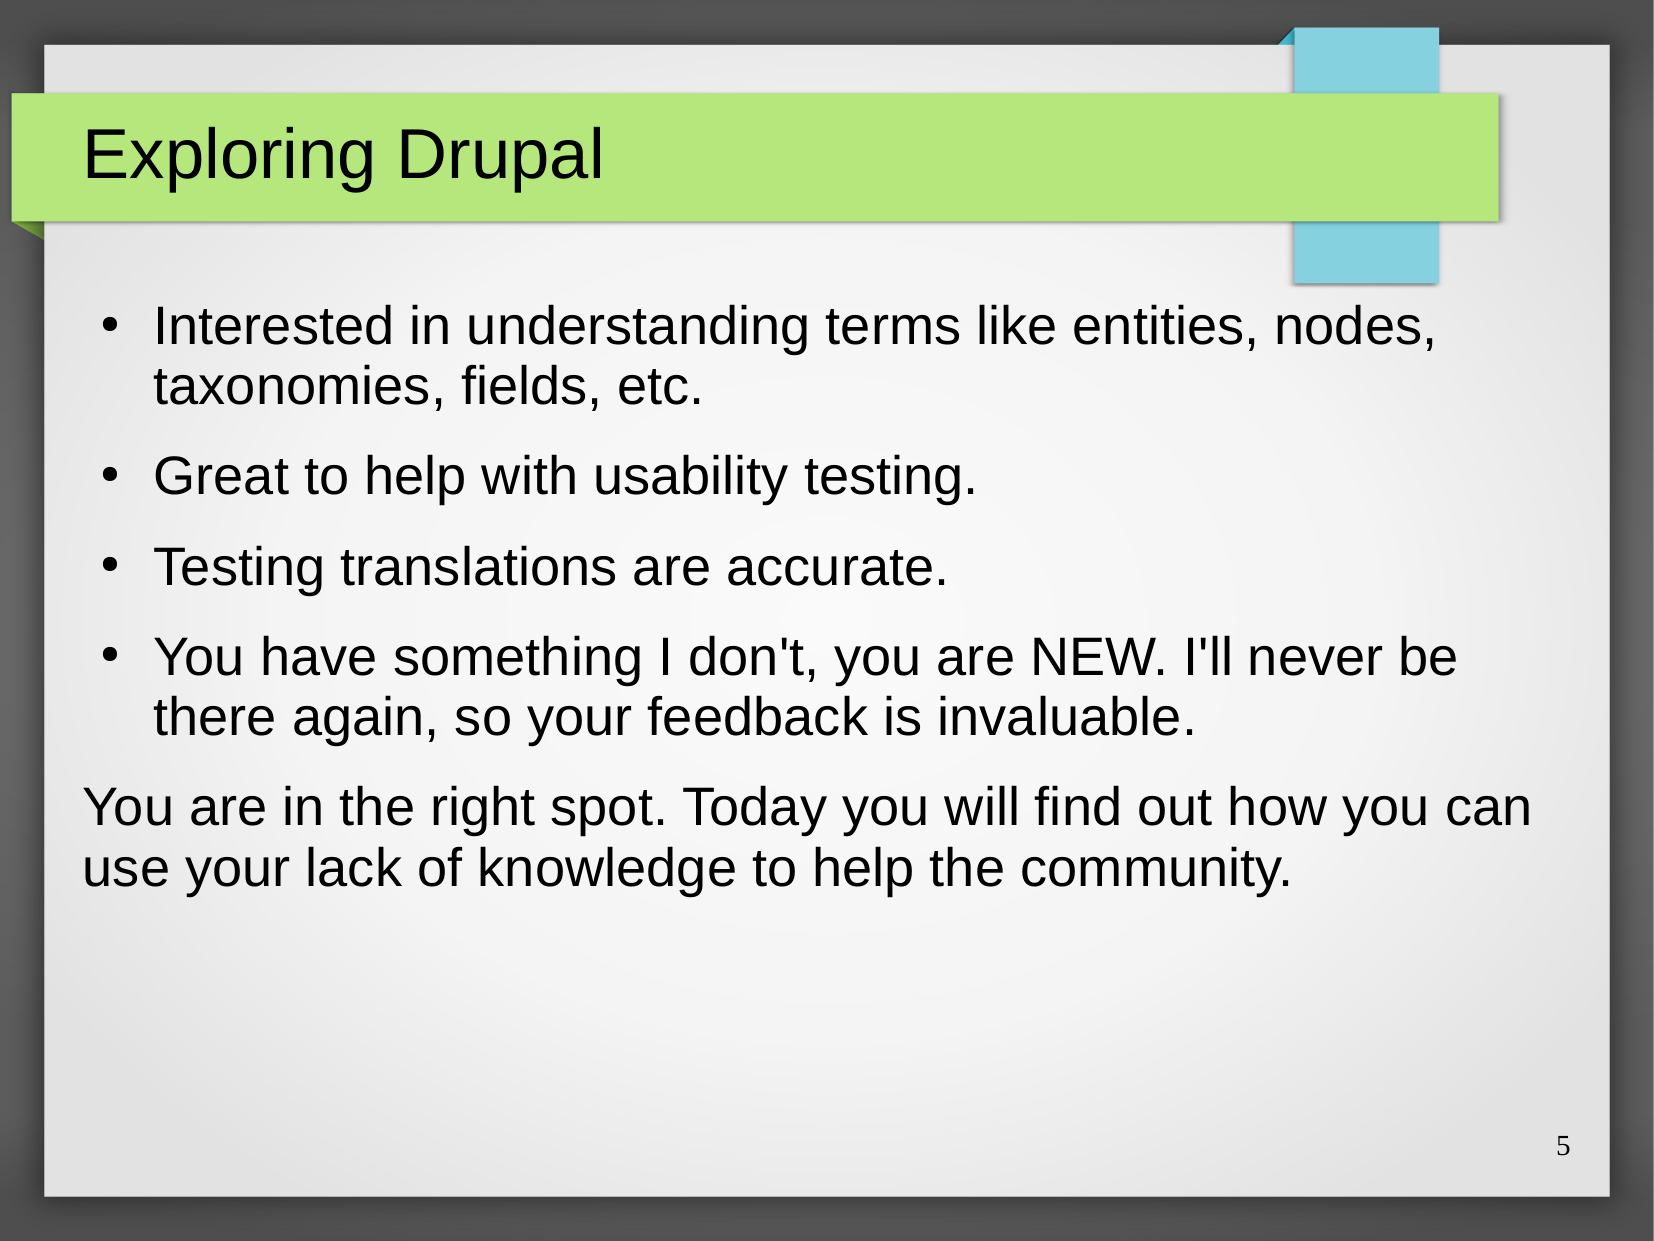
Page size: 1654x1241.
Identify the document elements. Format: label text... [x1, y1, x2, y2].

list Interested in understanding terms like entities, nodes, taxonomies, fields, etc. Great to help with usability testing. Testing translations are accurate. You have something I don't, you are NEW. I'll never be there again, so your feedback is invaluable. You are in the right spot. Today you will find out how you can use your lack of knowledge to help the community. [82, 295, 1571, 1015]
title Exploring Drupal [82, 94, 1264, 213]
picture [0, 0, 1654, 1241]
